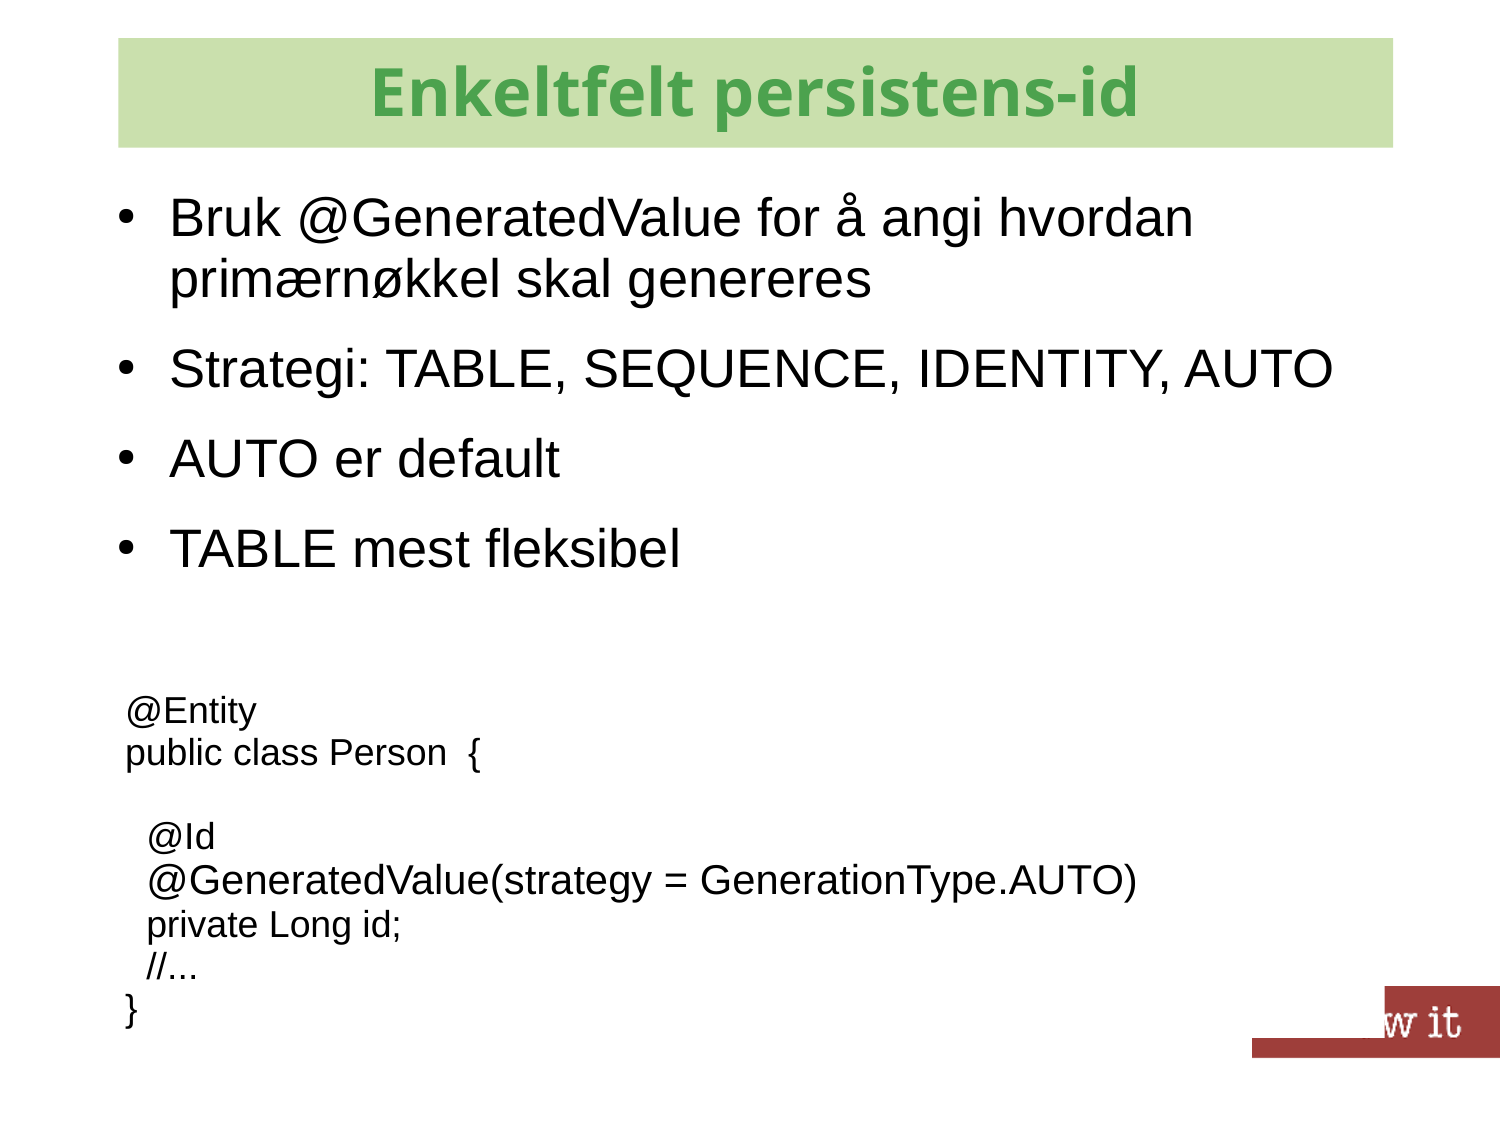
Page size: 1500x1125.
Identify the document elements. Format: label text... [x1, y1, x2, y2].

text_box Enkeltfelt persistens-id [118, 38, 1394, 148]
list Bruk @GeneratedValue for å angi hvordan primærnøkkel skal genereres Strategi: TABLE, SEQUENCE, IDENTITY, AUTO AUTO er default TABLE mest fleksibel [98, 187, 1358, 580]
picture [1252, 986, 1500, 1058]
text_box @Entity public class Person { @Id @GeneratedValue(strategy = GenerationType.AUTO) private Long id; //... } [110, 681, 1385, 1038]
